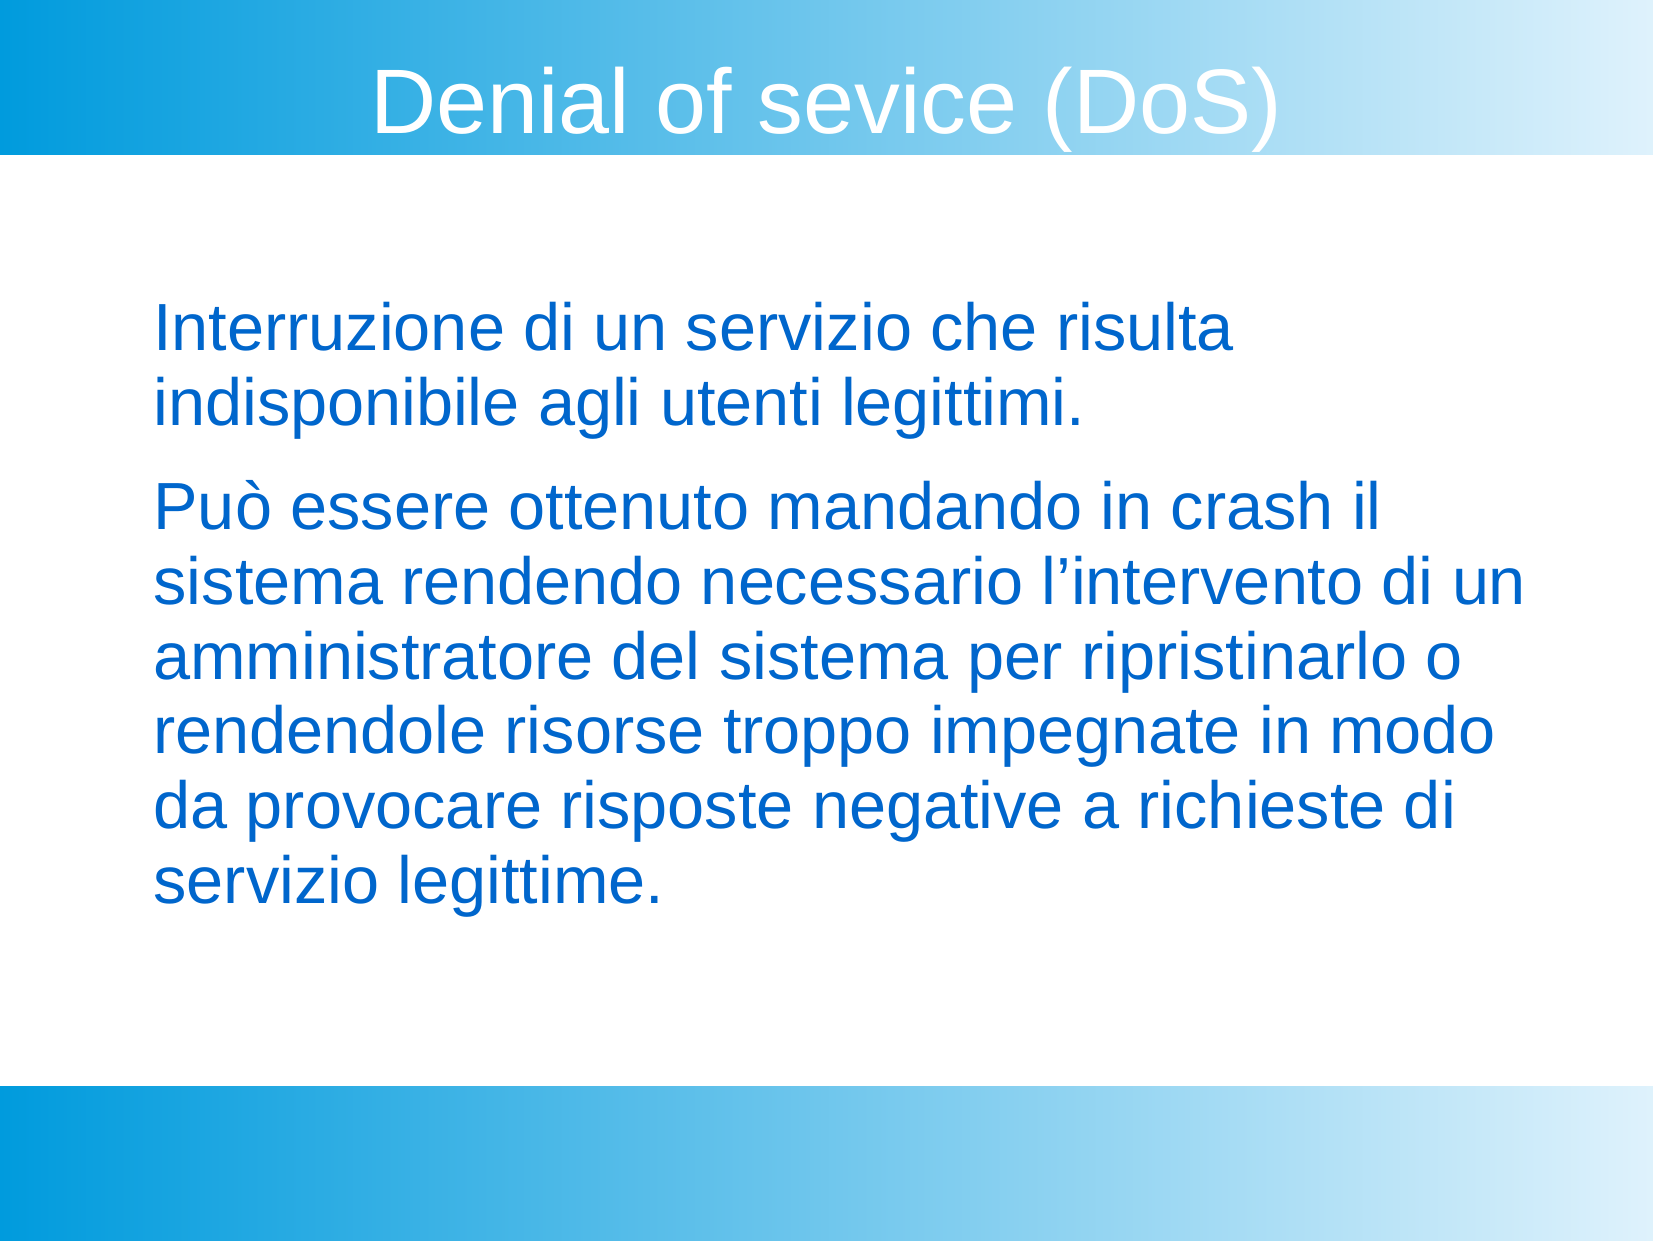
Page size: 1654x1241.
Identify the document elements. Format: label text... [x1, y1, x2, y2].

title Denial of sevice (DoS) [82, 49, 1571, 155]
list Interruzione di un servizio che risulta indisponibile agli utenti legittimi. Può essere ottenuto mandando in crash il sistema rendendo necessario l’intervento di un amministratore del sistema per ripristinarlo o rendendole risorse troppo impegnate in modo da provocare risposte negative a richieste di servizio legittime. [82, 290, 1571, 1010]
